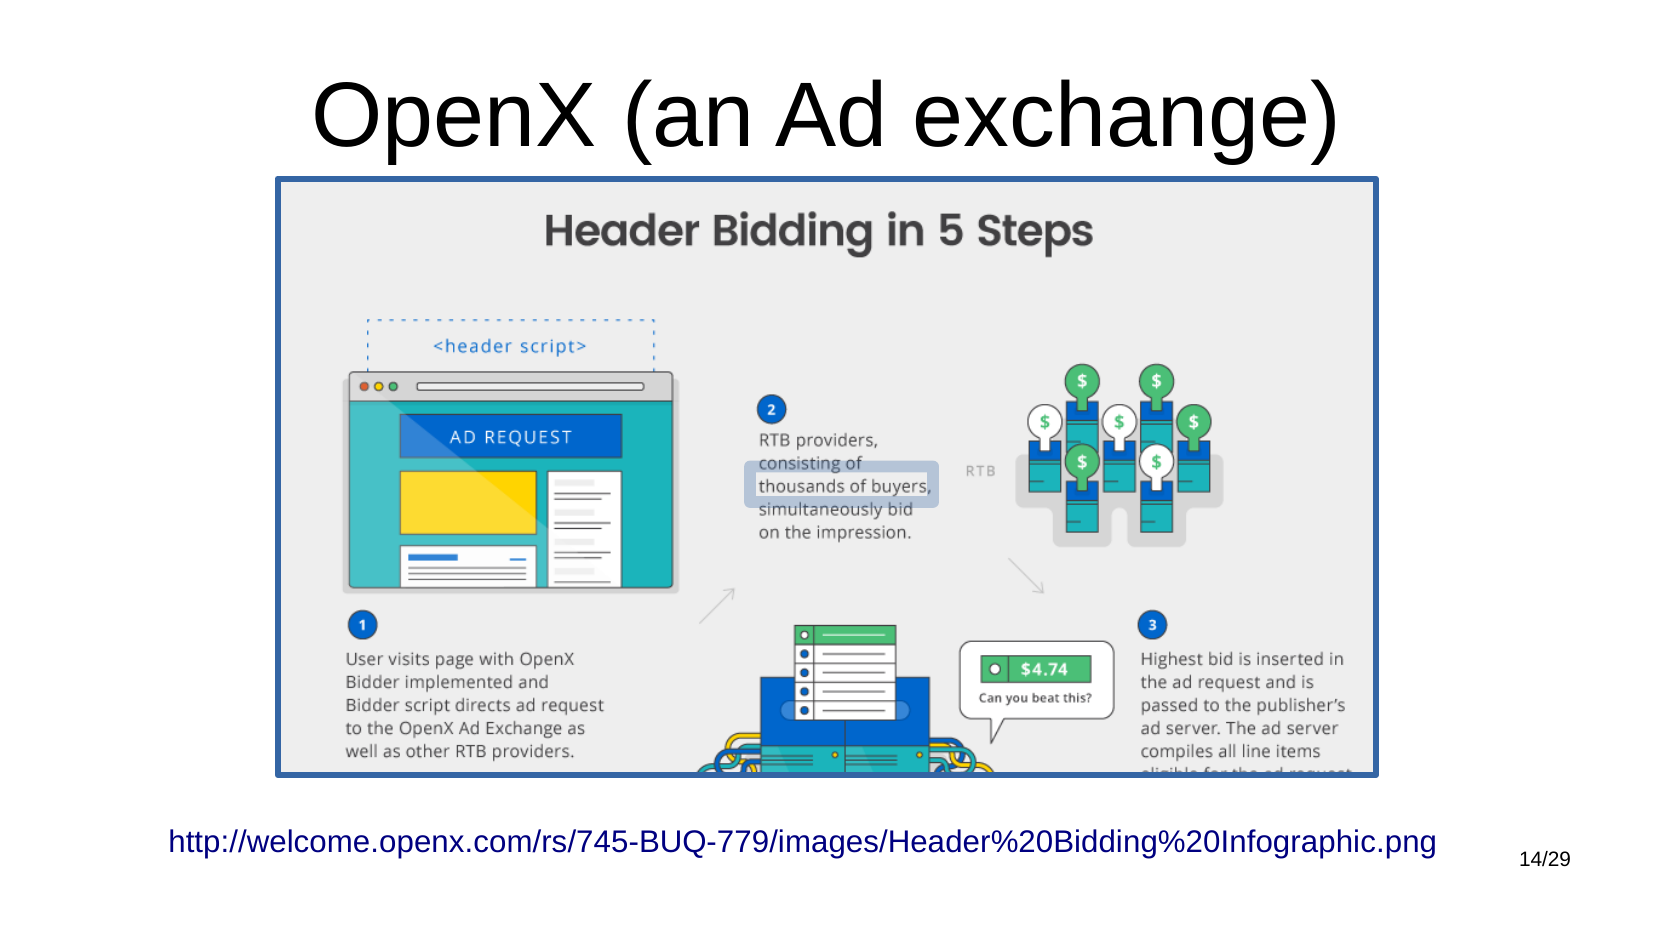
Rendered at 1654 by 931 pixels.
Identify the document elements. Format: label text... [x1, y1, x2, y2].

text_box http://welcome.openx.com/rs/745-BUQ-779/images/Header%20Bidding%20Infographic.png [153, 817, 1461, 902]
picture [280, 181, 1374, 773]
title OpenX (an Ad exchange) [82, 37, 1571, 193]
